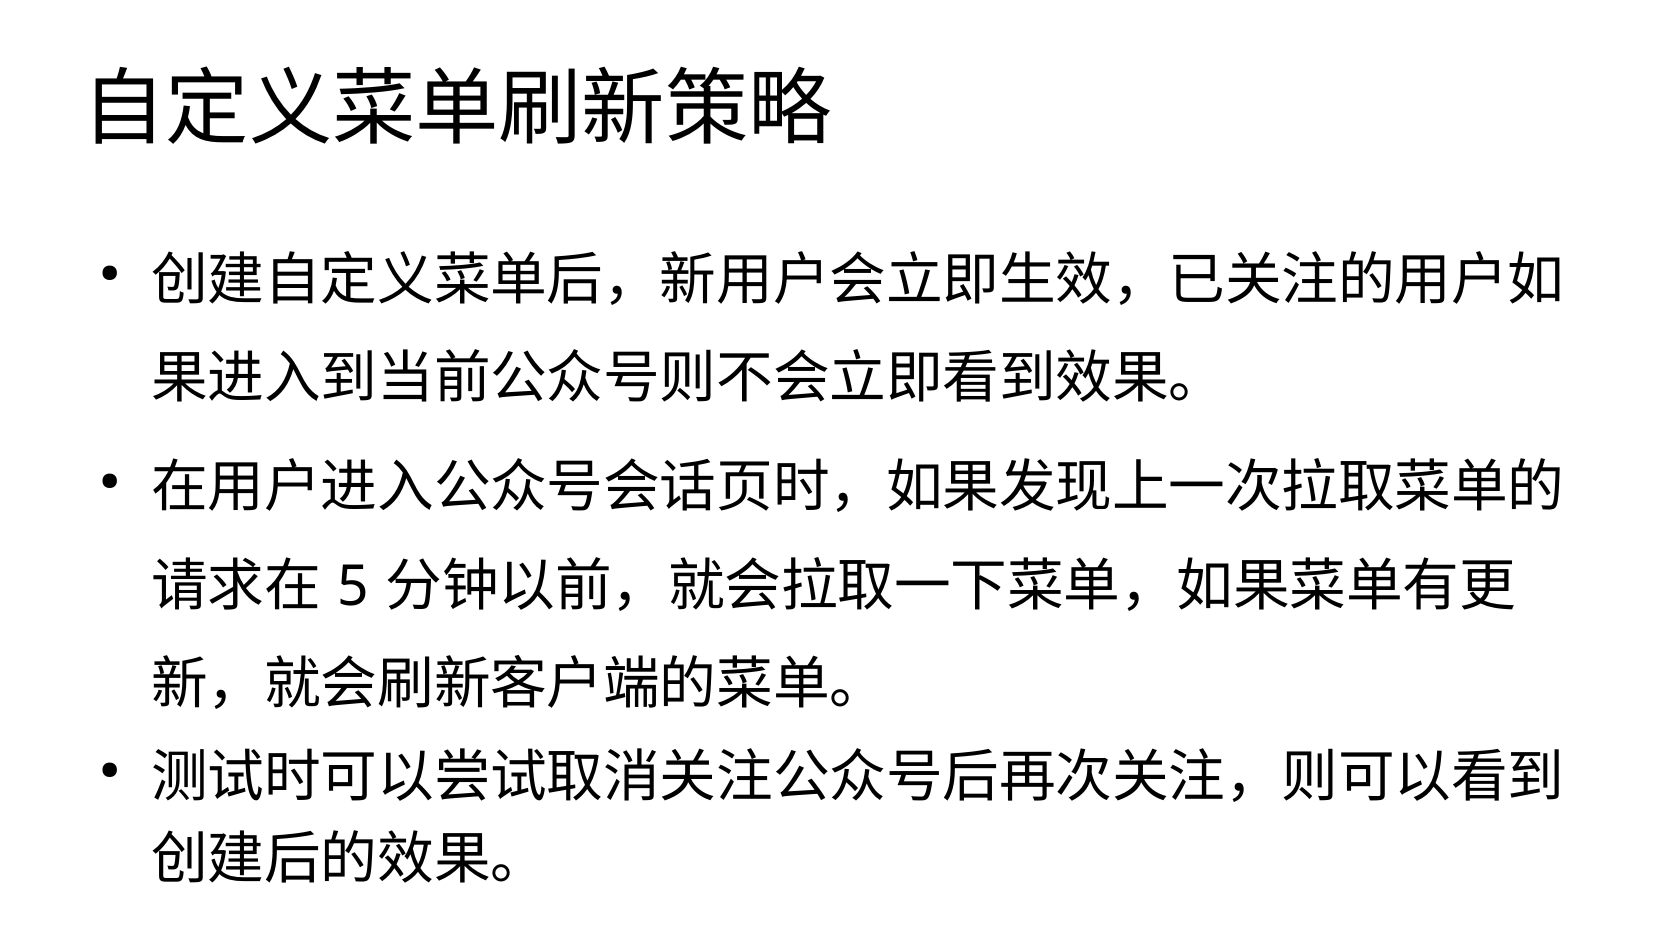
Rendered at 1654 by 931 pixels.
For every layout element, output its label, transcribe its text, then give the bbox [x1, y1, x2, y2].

title 自定义菜单刷新策略 [82, 37, 1571, 166]
list 创建自定义菜单后，新用户会立即生效，已关注的用户如果进入到当前公众号则不会立即看到效果。 在用户进入公众号会话页时，如果发现上一次拉取菜单的请求在5分钟以前，就会拉取一下菜单，如果菜单有更新，就会刷新客户端的菜单。 测试时可以尝试取消关注公众号后再次关注，则可以看到创建后的效果。 [82, 217, 1571, 898]
